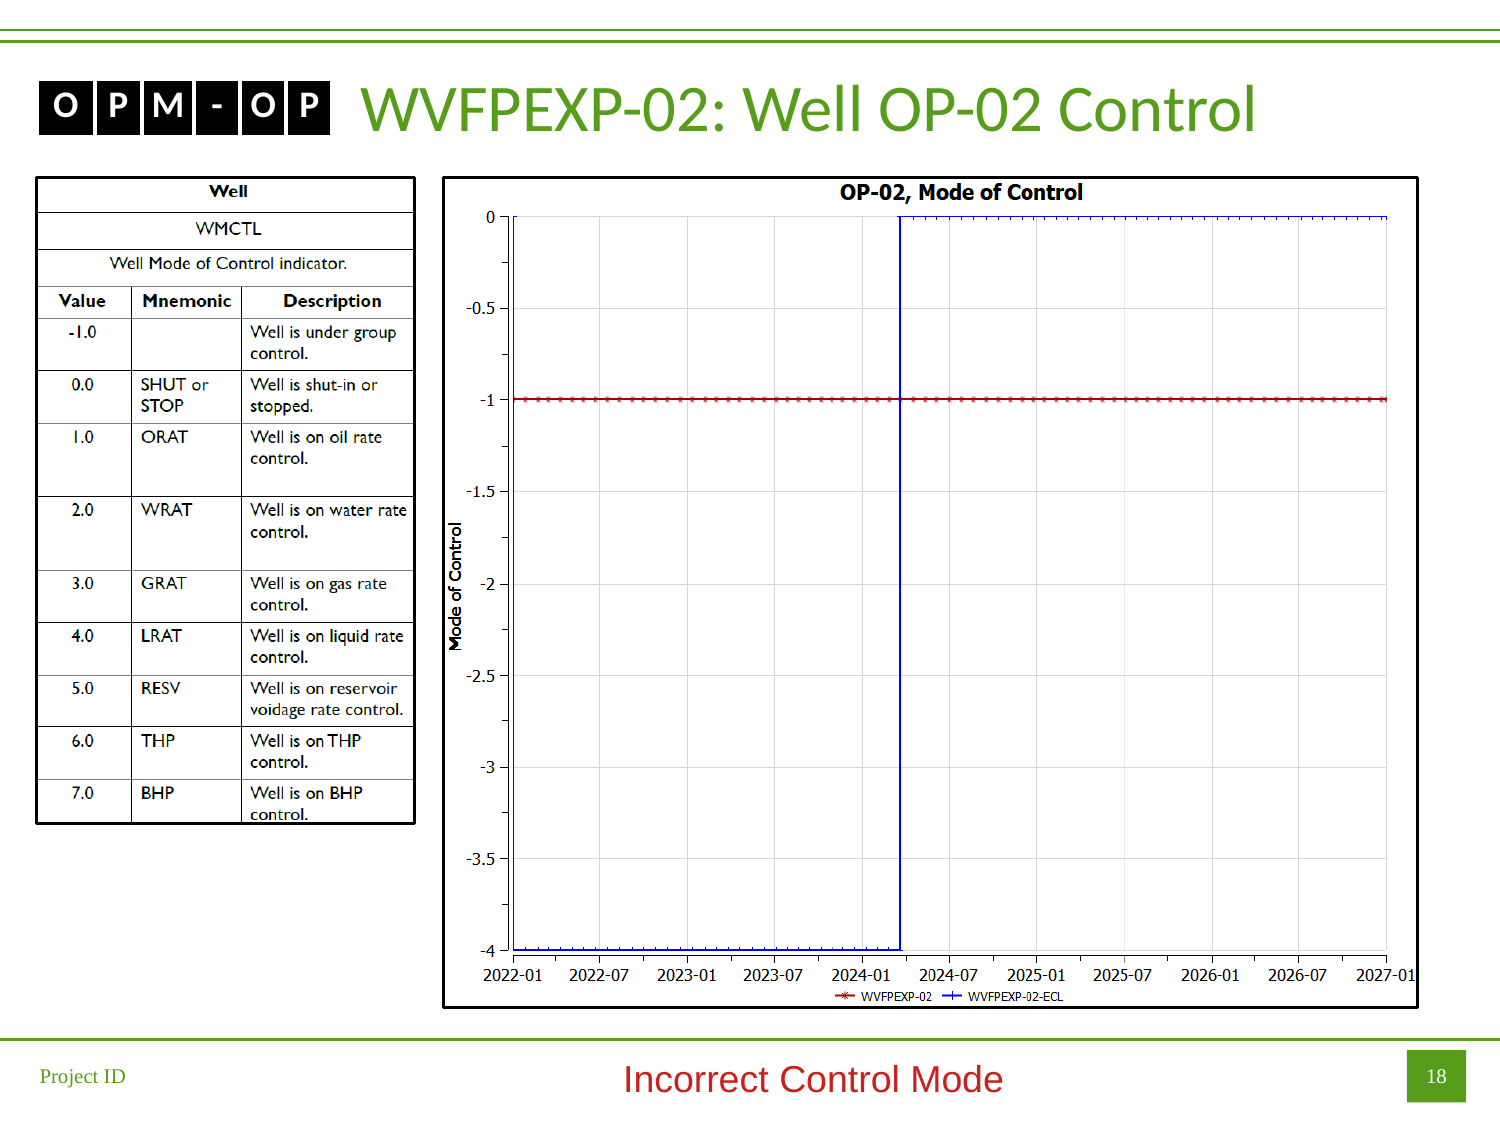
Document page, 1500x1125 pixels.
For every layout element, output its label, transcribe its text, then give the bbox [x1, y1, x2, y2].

picture [444, 178, 1416, 1006]
title WVFPEXP-02: Well OP-02 Control [360, 77, 1425, 153]
picture [37, 178, 413, 823]
text_box Incorrect Control Mode [267, 1051, 1359, 1109]
